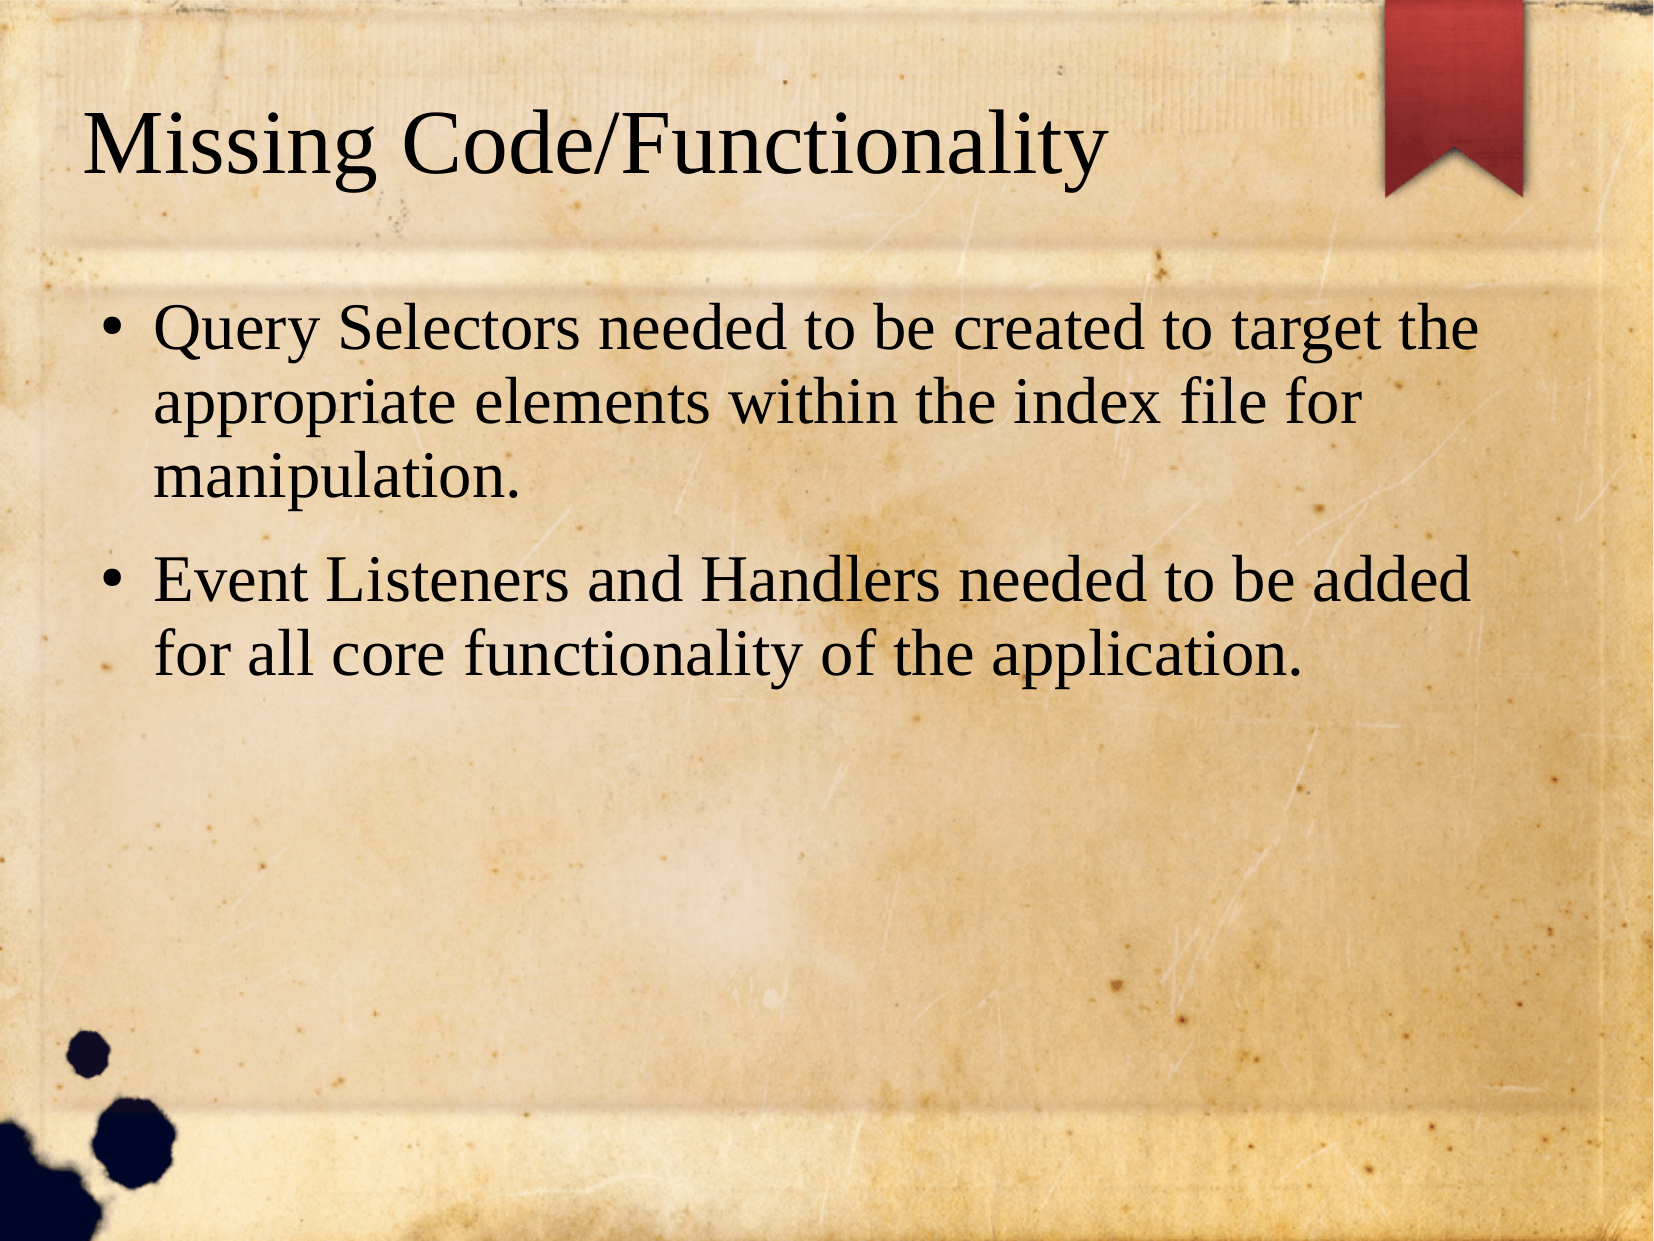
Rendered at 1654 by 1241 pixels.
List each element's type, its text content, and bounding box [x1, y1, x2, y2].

title Missing Code/Functionality [82, 49, 1347, 237]
list Query Selectors needed to be created to target the appropriate elements within the index file for manipulation. Event Listeners and Handlers needed to be added for all core functionality of the application. [82, 290, 1538, 1010]
picture [0, 0, 1654, 1241]
